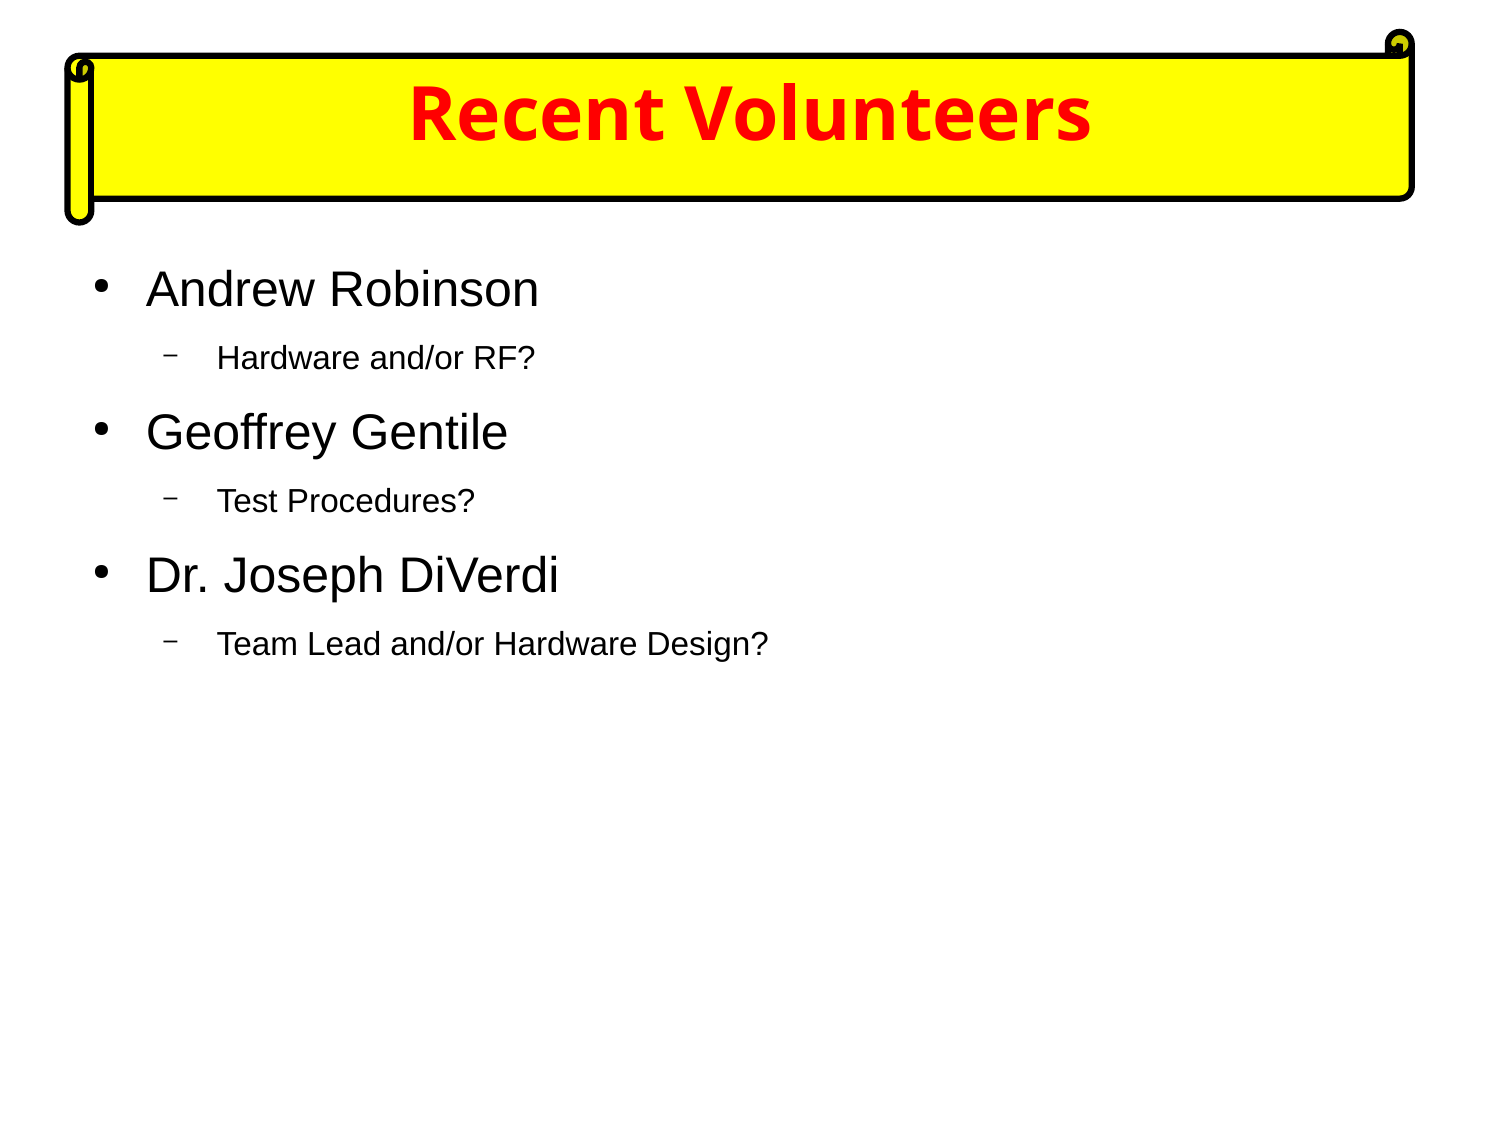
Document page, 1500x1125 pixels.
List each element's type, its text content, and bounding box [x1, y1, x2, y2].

list Andrew Robinson Hardware and/or RF? Geoffrey Gentile Test Procedures? Dr. Joseph DiVerdi Team Lead and/or Hardware Design? [75, 263, 1425, 916]
text_box Recent Volunteers [0, 58, 1500, 164]
text_box [67, 164, 1412, 223]
text_box [72, 31, 1412, 58]
